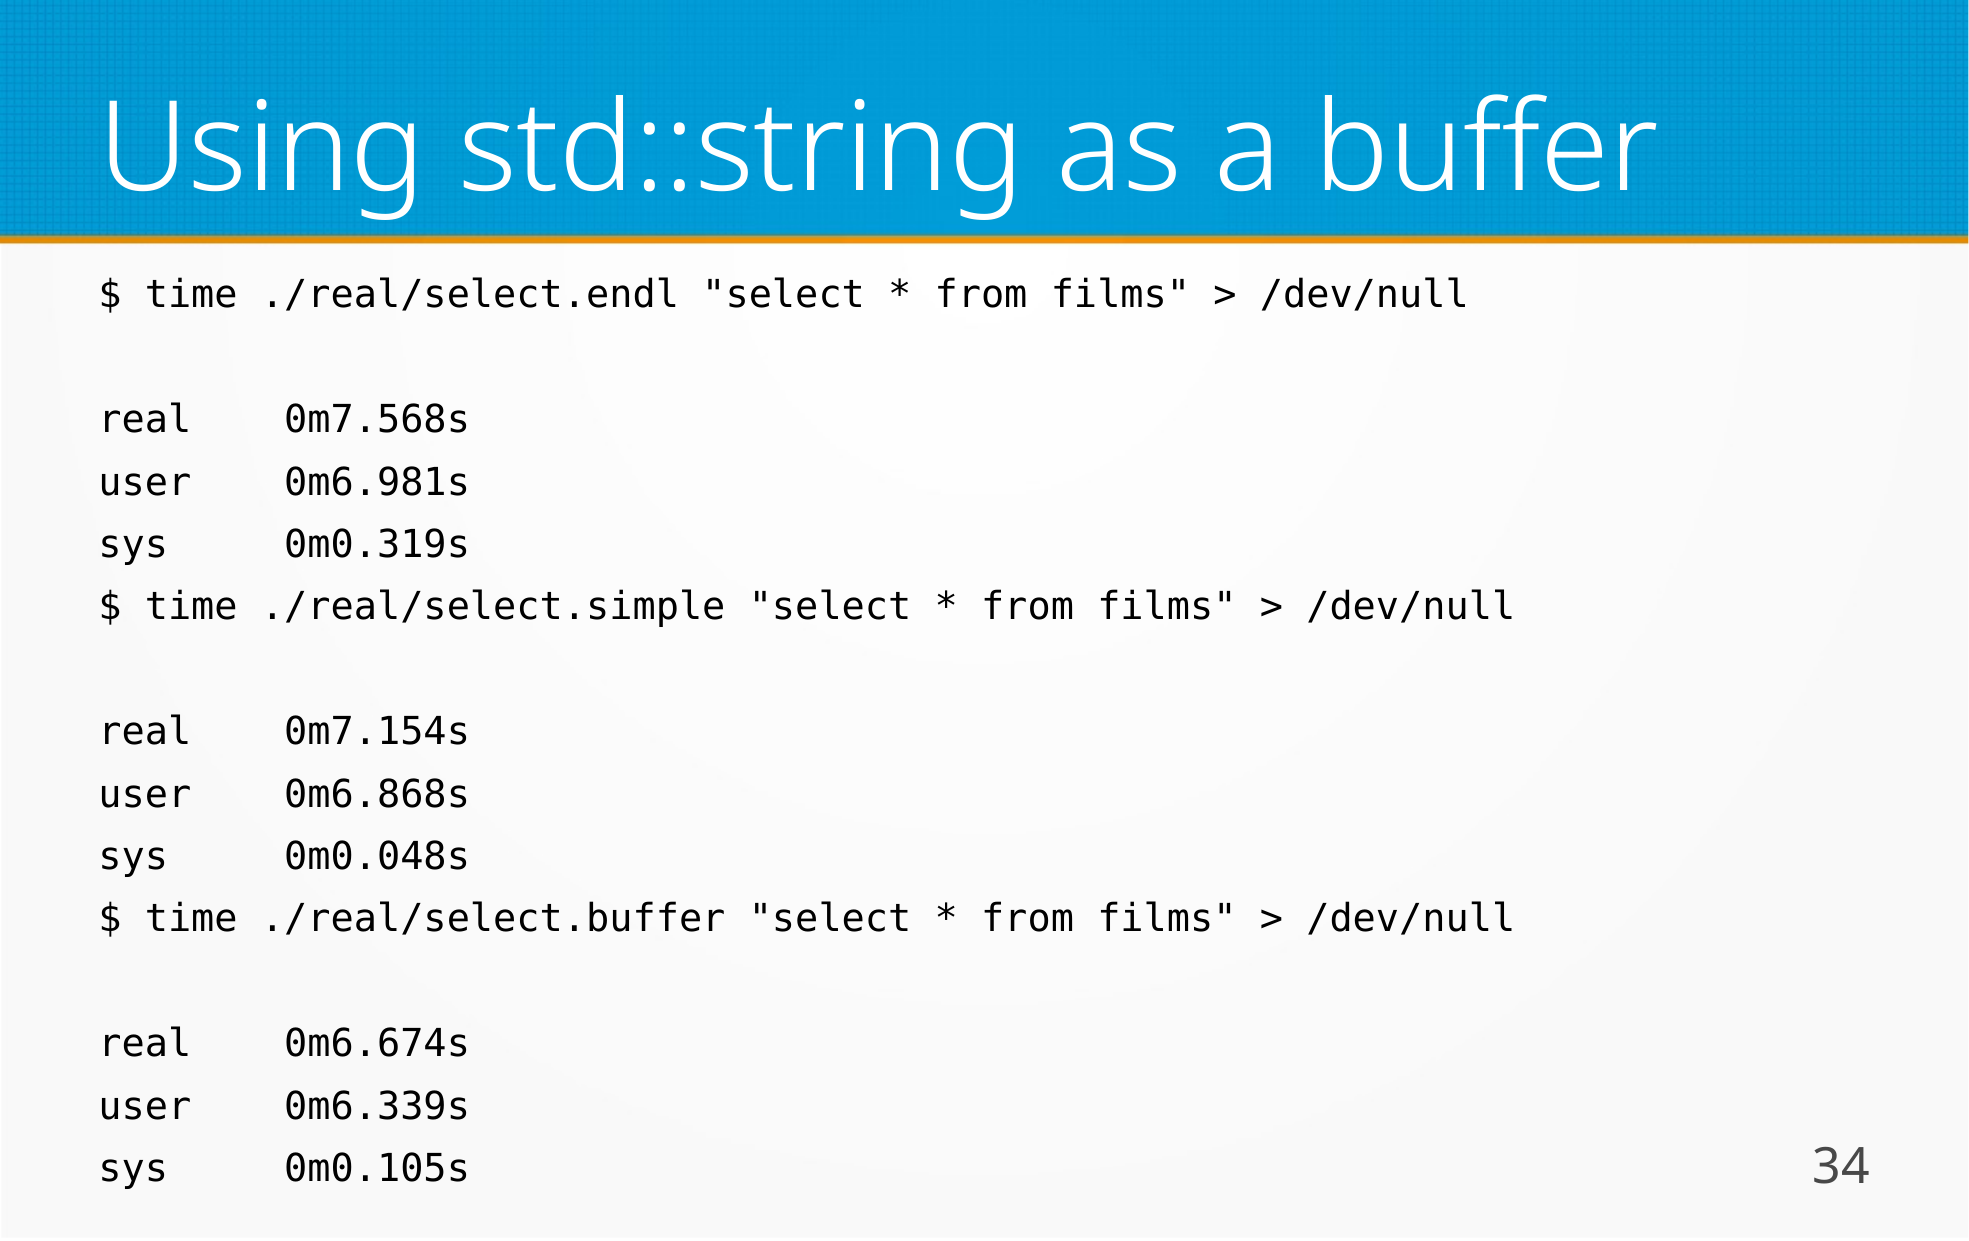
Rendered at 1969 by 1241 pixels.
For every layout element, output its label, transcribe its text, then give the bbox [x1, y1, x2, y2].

list $ time ./real/select.endl "select * from films" > /dev/null real 0m7.568s user 0m6.981s sys 0m0.319s $ time ./real/select.simple "select * from films" > /dev/null real 0m7.154s user 0m6.868s sys 0m0.048s $ time ./real/select.buffer "select * from films" > /dev/null real 0m6.674s user 0m6.339s sys 0m0.105s [98, 271, 1861, 1193]
title Using std::string as a buffer [98, 19, 1870, 227]
picture [0, 233, 1969, 1241]
